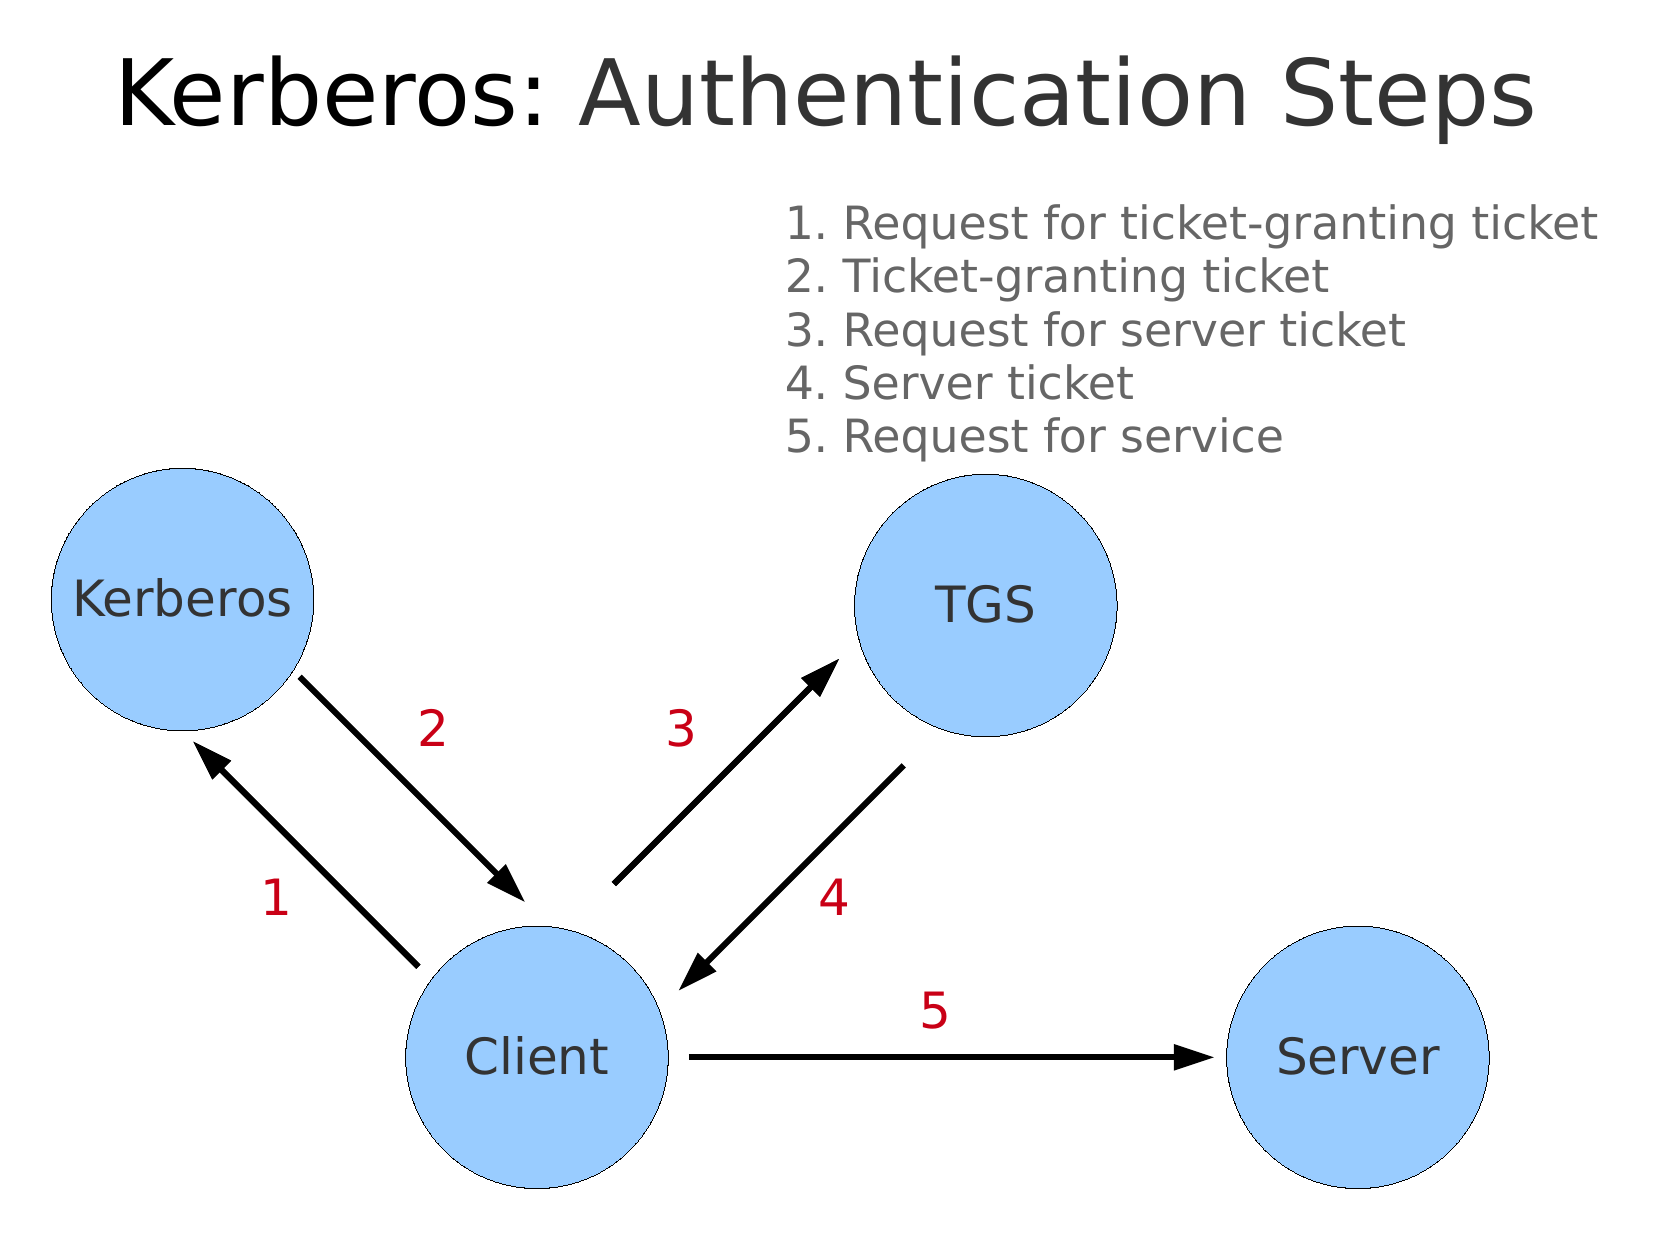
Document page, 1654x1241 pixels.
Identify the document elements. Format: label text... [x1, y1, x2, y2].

text_box 3 [650, 692, 712, 766]
text_box 1 [245, 861, 307, 935]
text_box Client [405, 926, 669, 1189]
text_box 4 [804, 861, 866, 935]
text_box TGS [854, 474, 1118, 737]
text_box 1. Request for ticket-granting ticket 2. Ticket-granting ticket 3. Request for server ticket 4. Server ticket 5. Request for service [769, 189, 1614, 471]
text_box 5 [904, 974, 966, 1048]
text_box Server [1226, 926, 1490, 1189]
text_box 2 [402, 692, 464, 766]
text_box Kerberos [51, 468, 314, 731]
title Kerberos: Authentication Steps [82, 0, 1571, 198]
